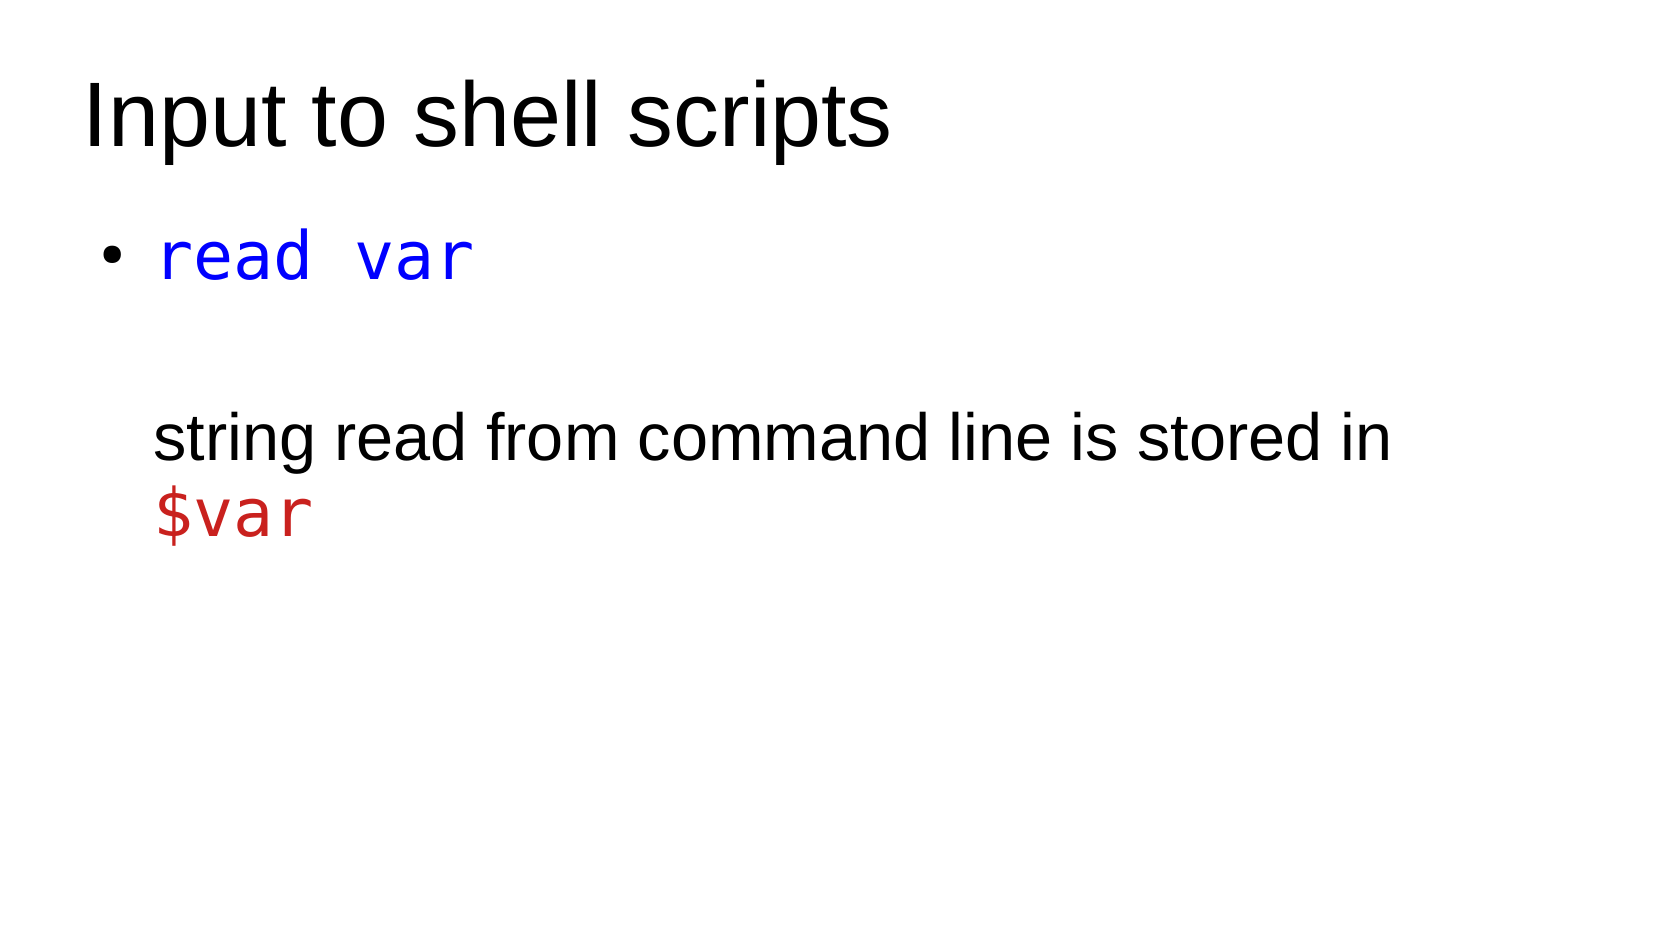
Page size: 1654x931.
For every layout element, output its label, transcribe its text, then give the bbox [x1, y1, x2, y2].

title Input to shell scripts [82, 37, 1571, 193]
list read var string read from command line is stored in $var [82, 217, 1571, 758]
